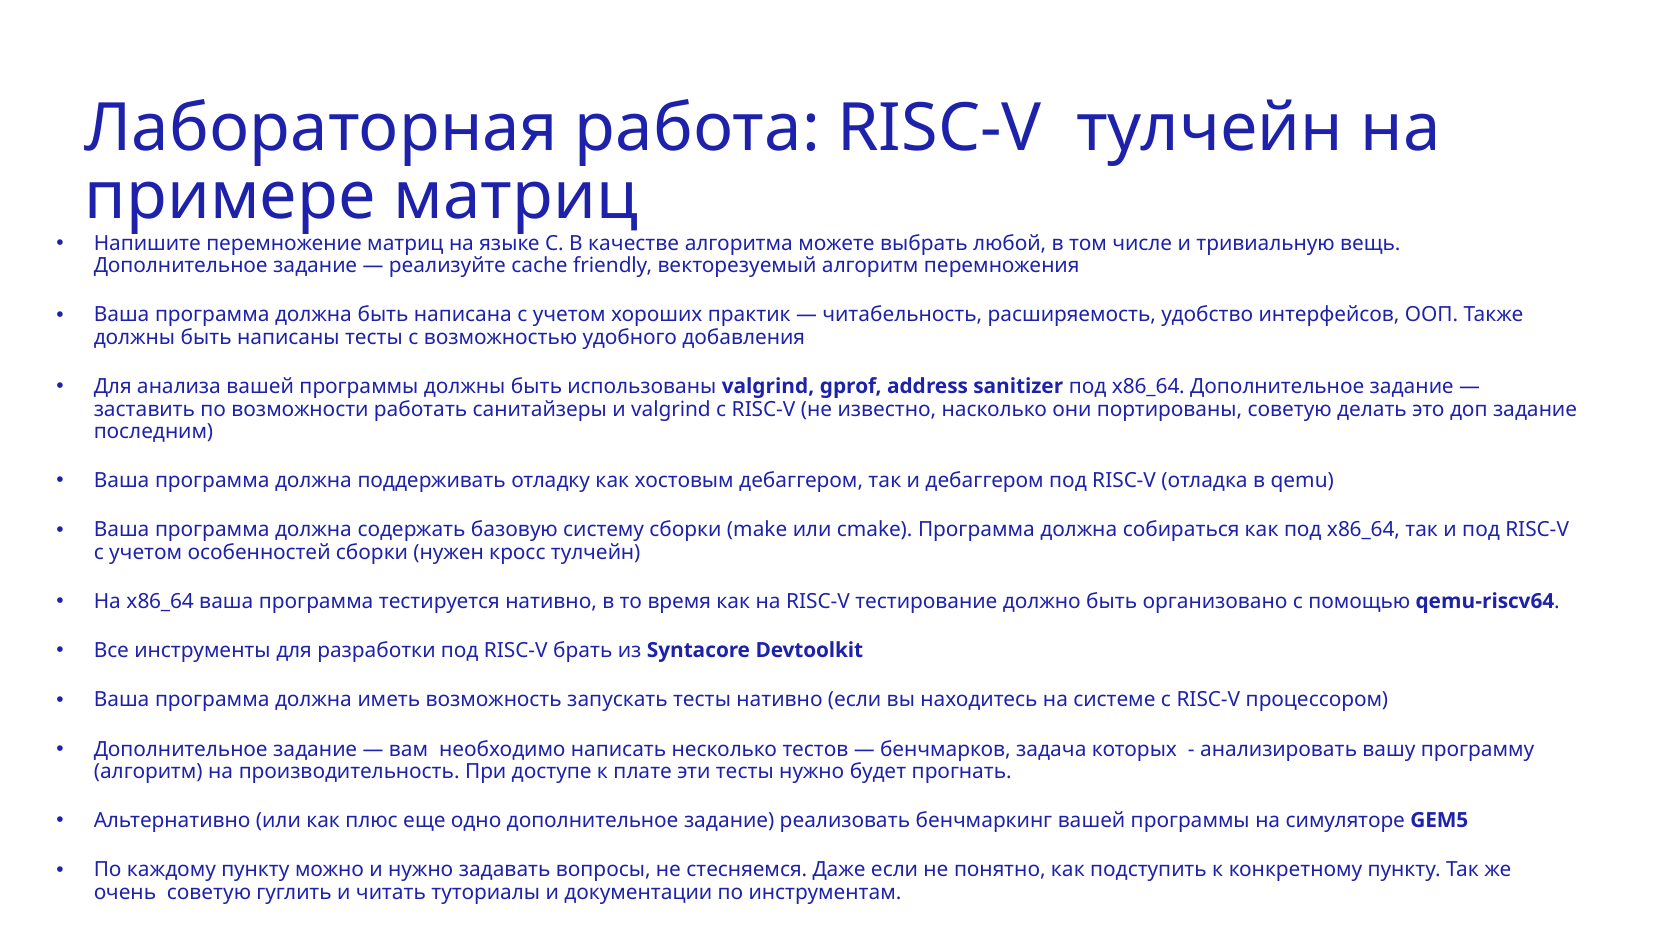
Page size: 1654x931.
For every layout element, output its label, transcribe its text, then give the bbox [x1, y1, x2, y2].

title Лабораторная работа: RISC-V тулчейн на примере матриц [84, 90, 1641, 161]
list Напишите перемножение матриц на языке C. В качестве алгоритма можете выбрать любой, в том числе и тривиальную вещь. Дополнительное задание — реализуйте cache friendly, векторезуемый алгоритм перемножения Ваша программа должна быть написана с учетом хороших практик — читабельность, расширяемость, удобство интерфейсов, ООП. Также должны быть написаны тесты с возможностью удобного добавления Для анализа вашей программы должны быть использованы valgrind, gprof, address sanitizer под x86_64. Дополнительное задание — заставить по возможности работать санитайзеры и valgrind с RISC-V (не известно, насколько они портированы, советую делать это доп задание последним) Ваша программа должна поддерживать отладку как хостовым дебаггером, так и дебаггером под RISC-V (отладка в qemu) Ваша программа должна содержать базовую систему сборки (make или cmake). Программа должна собираться как под x86_64, так и под RISC-V с учетом особенностей сборки (нужен кросс тулчейн) На x86_64 ваша программа тестируется нативно, в то время как на RISC-V тестирование должно быть организовано с помощью qemu-riscv64. Все инструменты для разработки под RISC-V брать из Syntacore Devtoolkit Ваша программа должна иметь возможность запускать тесты нативно (если вы находитесь на системе с RISC-V процессором) Дополнительное задание — вам необходимо написать несколько тестов — бенчмарков, задача которых - анализировать вашу программу (алгоритм) на производительность. При доступе к плате эти тесты нужно будет прогнать. Альтернативно (или как плюс еще одно дополнительное задание) реализовать бенчмаркинг вашей программы на симуляторе GEM5 По каждому пункту можно и нужно задавать вопросы, не стесняемся. Даже если не понятно, как подступить к конкретному пункту. Так же очень советую гуглить и читать туториалы и документации по инструментам. [56, 232, 1579, 732]
